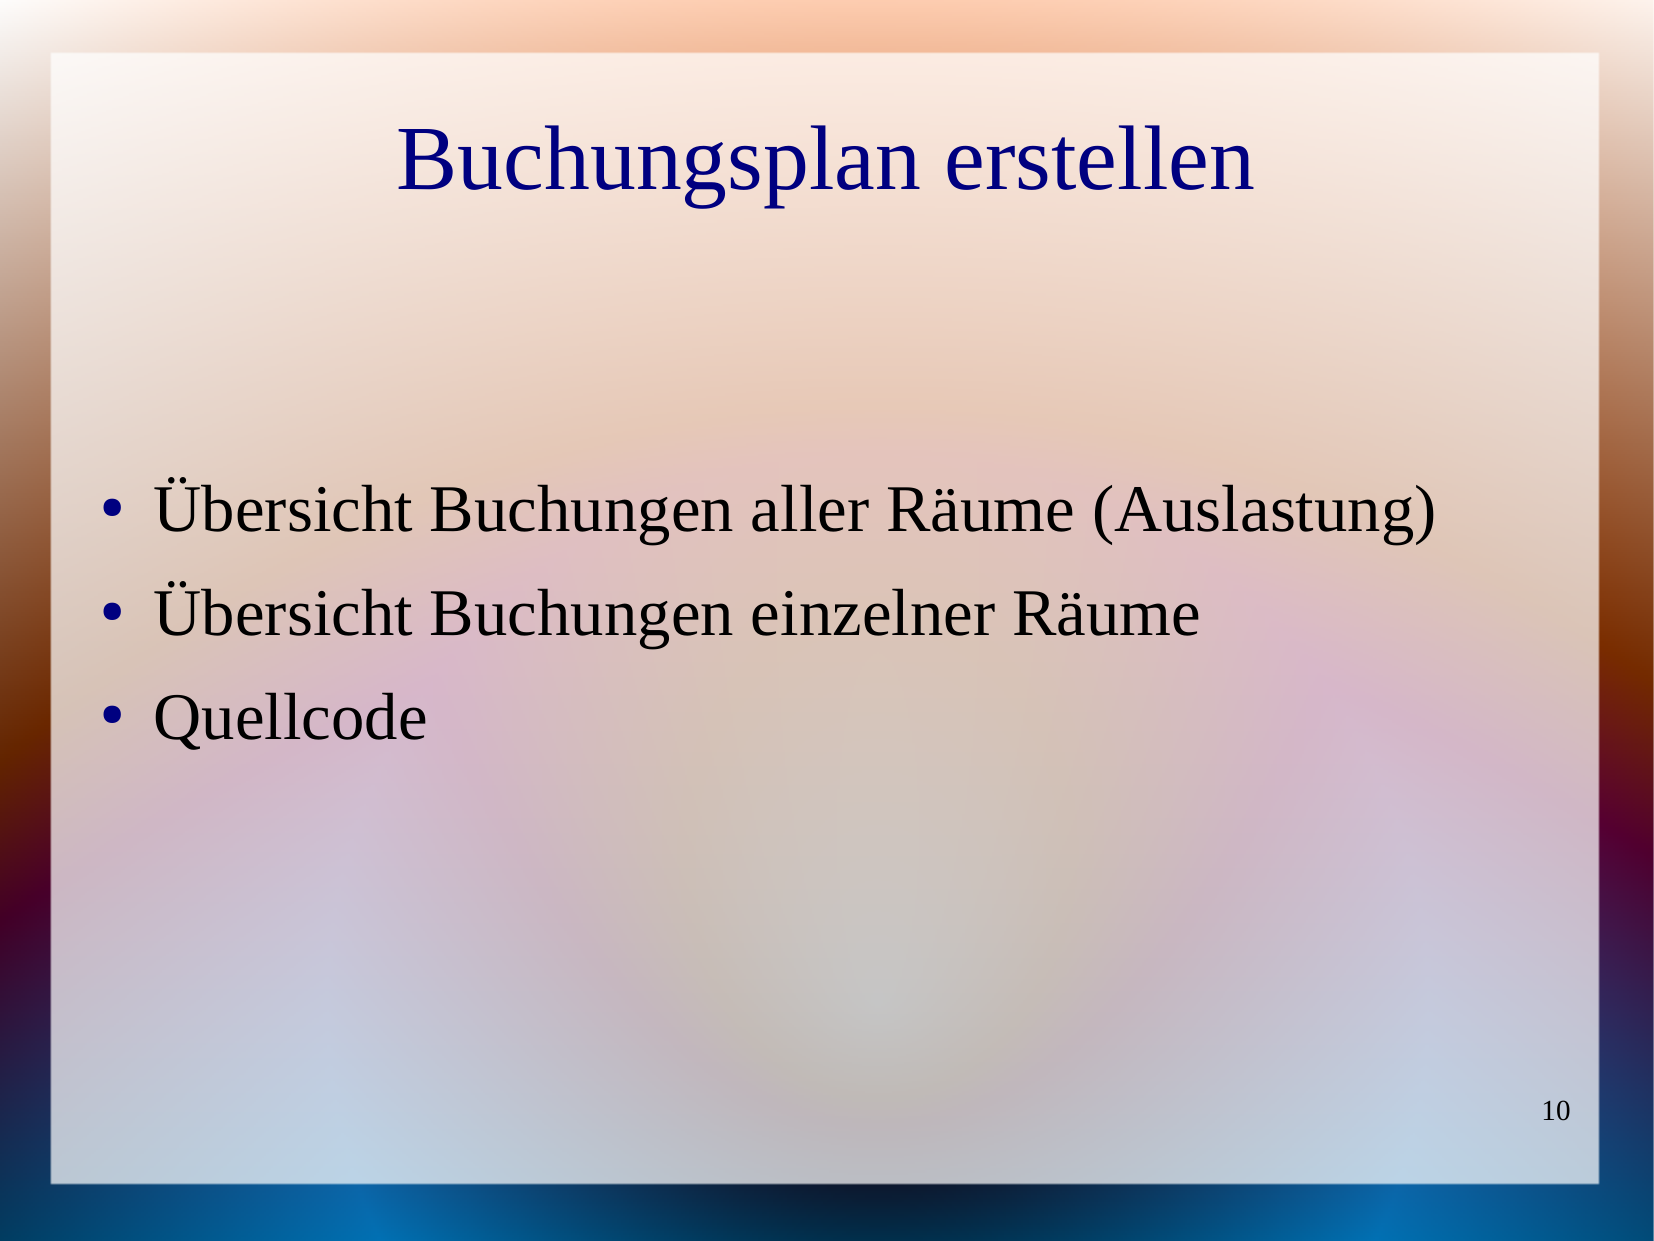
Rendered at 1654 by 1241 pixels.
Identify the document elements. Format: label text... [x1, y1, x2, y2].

list Übersicht Buchungen aller Räume (Auslastung) Übersicht Buchungen einzelner Räume Quellcode [82, 472, 1571, 827]
title Buchungsplan erstellen [82, 55, 1571, 263]
picture [0, 0, 1654, 1241]
